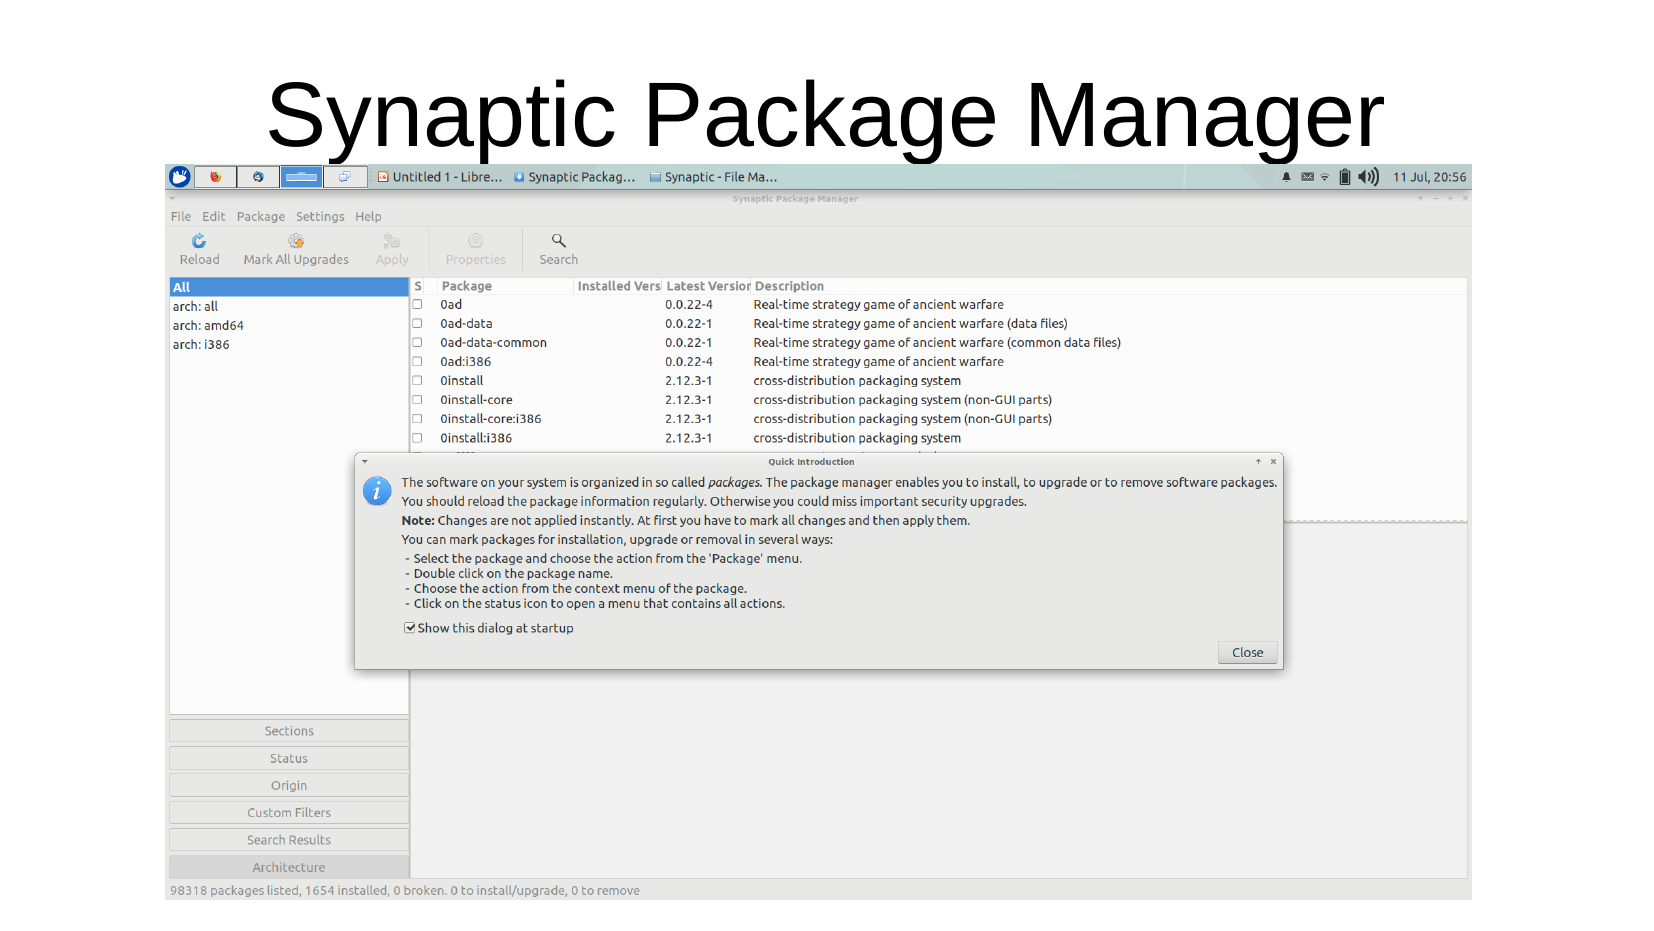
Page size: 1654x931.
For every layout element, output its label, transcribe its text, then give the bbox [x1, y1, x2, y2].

title Synaptic Package Manager [82, 37, 1571, 193]
picture [165, 164, 1472, 901]
